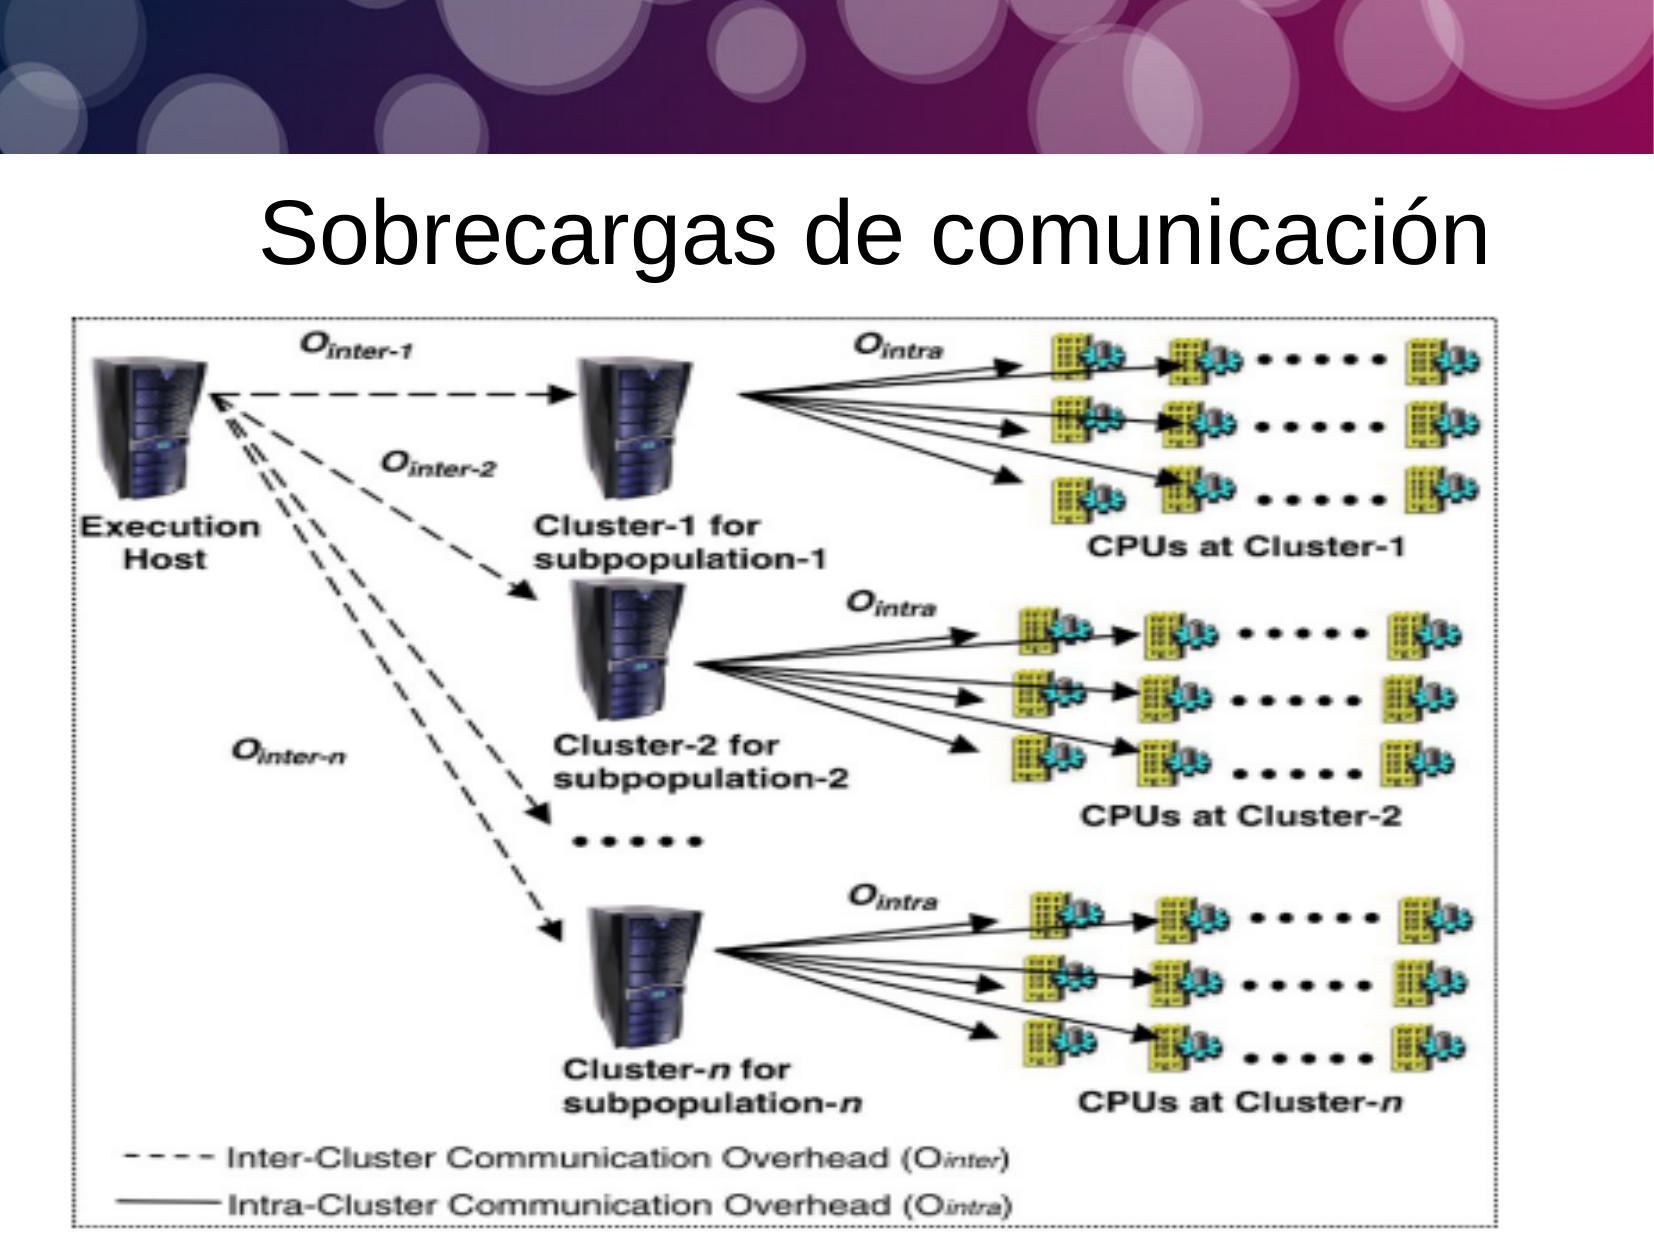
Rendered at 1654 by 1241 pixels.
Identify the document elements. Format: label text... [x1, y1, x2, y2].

picture [0, 0, 1654, 154]
picture [59, 310, 1524, 1234]
title Sobrecargas de comunicación [82, 159, 1571, 308]
